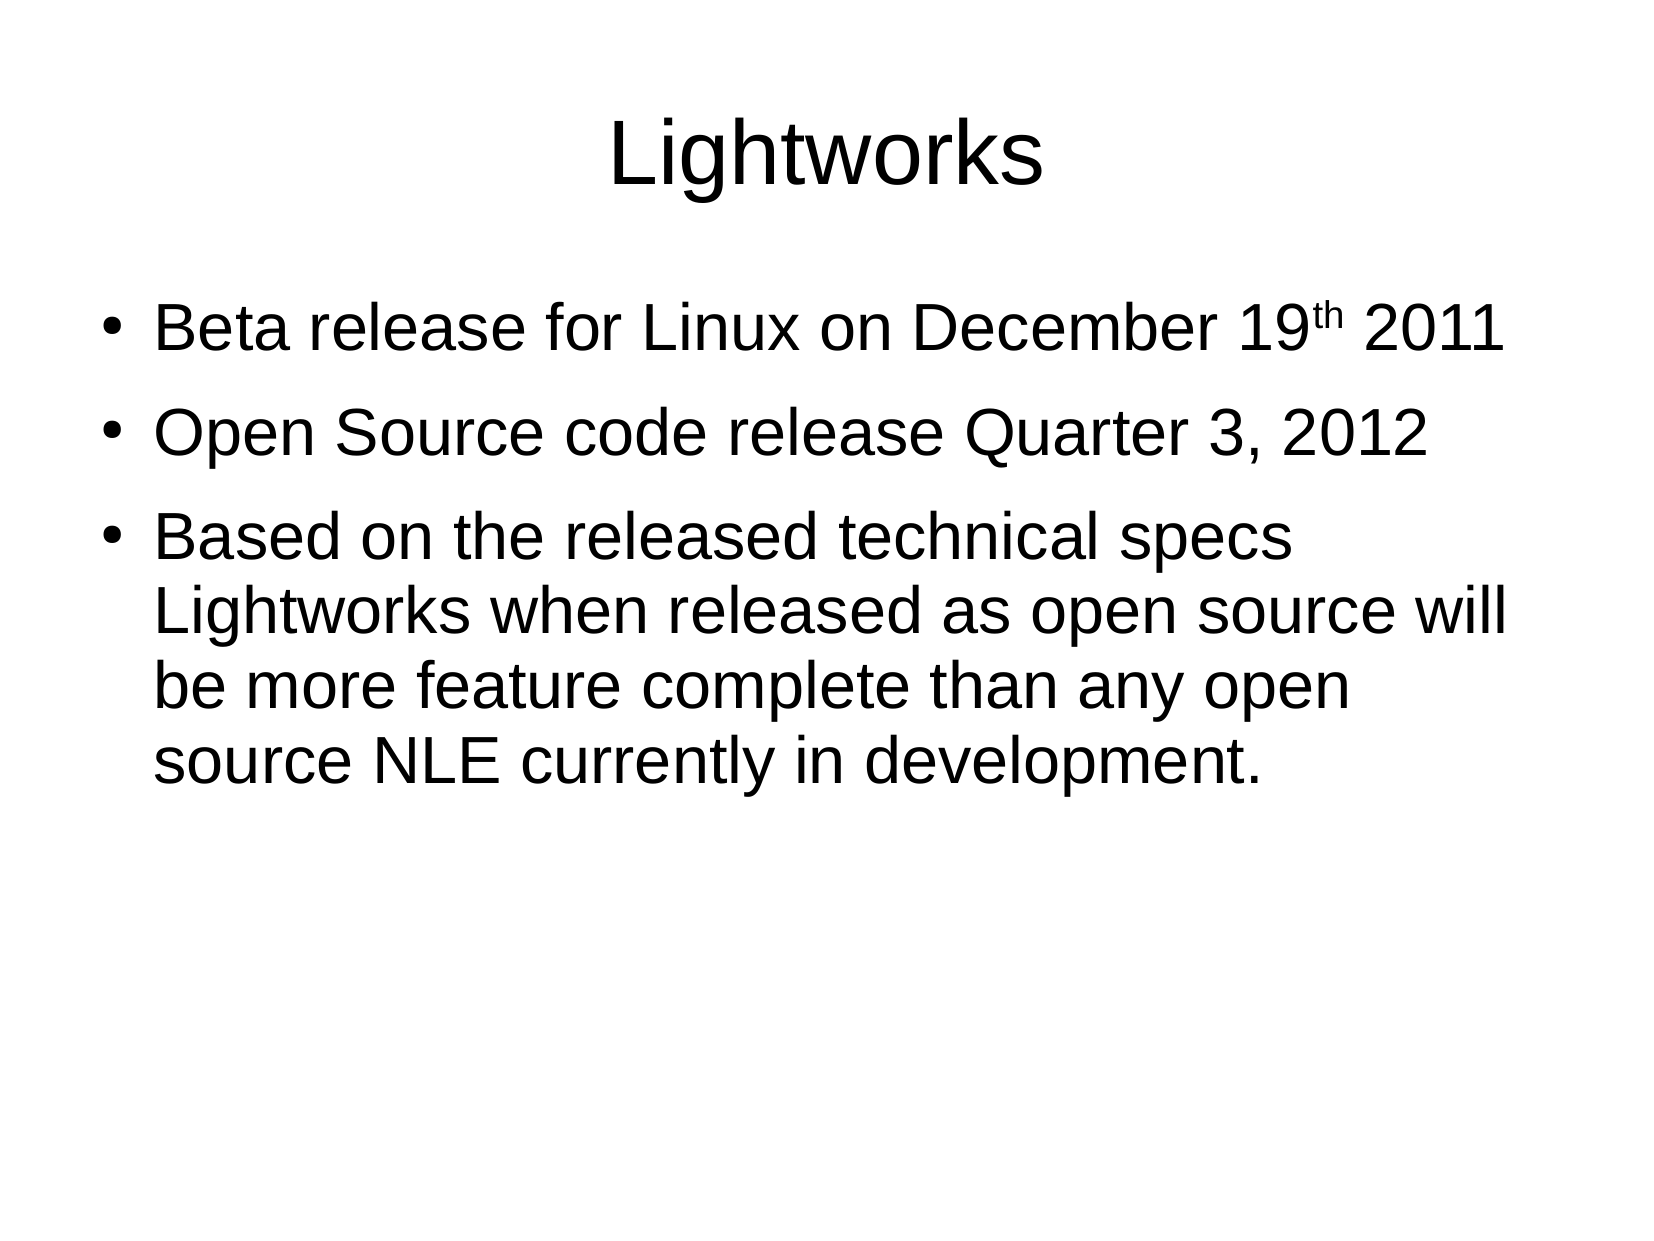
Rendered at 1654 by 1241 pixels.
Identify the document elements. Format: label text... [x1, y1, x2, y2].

title Lightworks [82, 49, 1571, 257]
list Beta release for Linux on December 19th 2011 Open Source code release Quarter 3, 2012 Based on the released technical specs Lightworks when released as open source will be more feature complete than any open source NLE currently in development. [82, 290, 1571, 1109]
